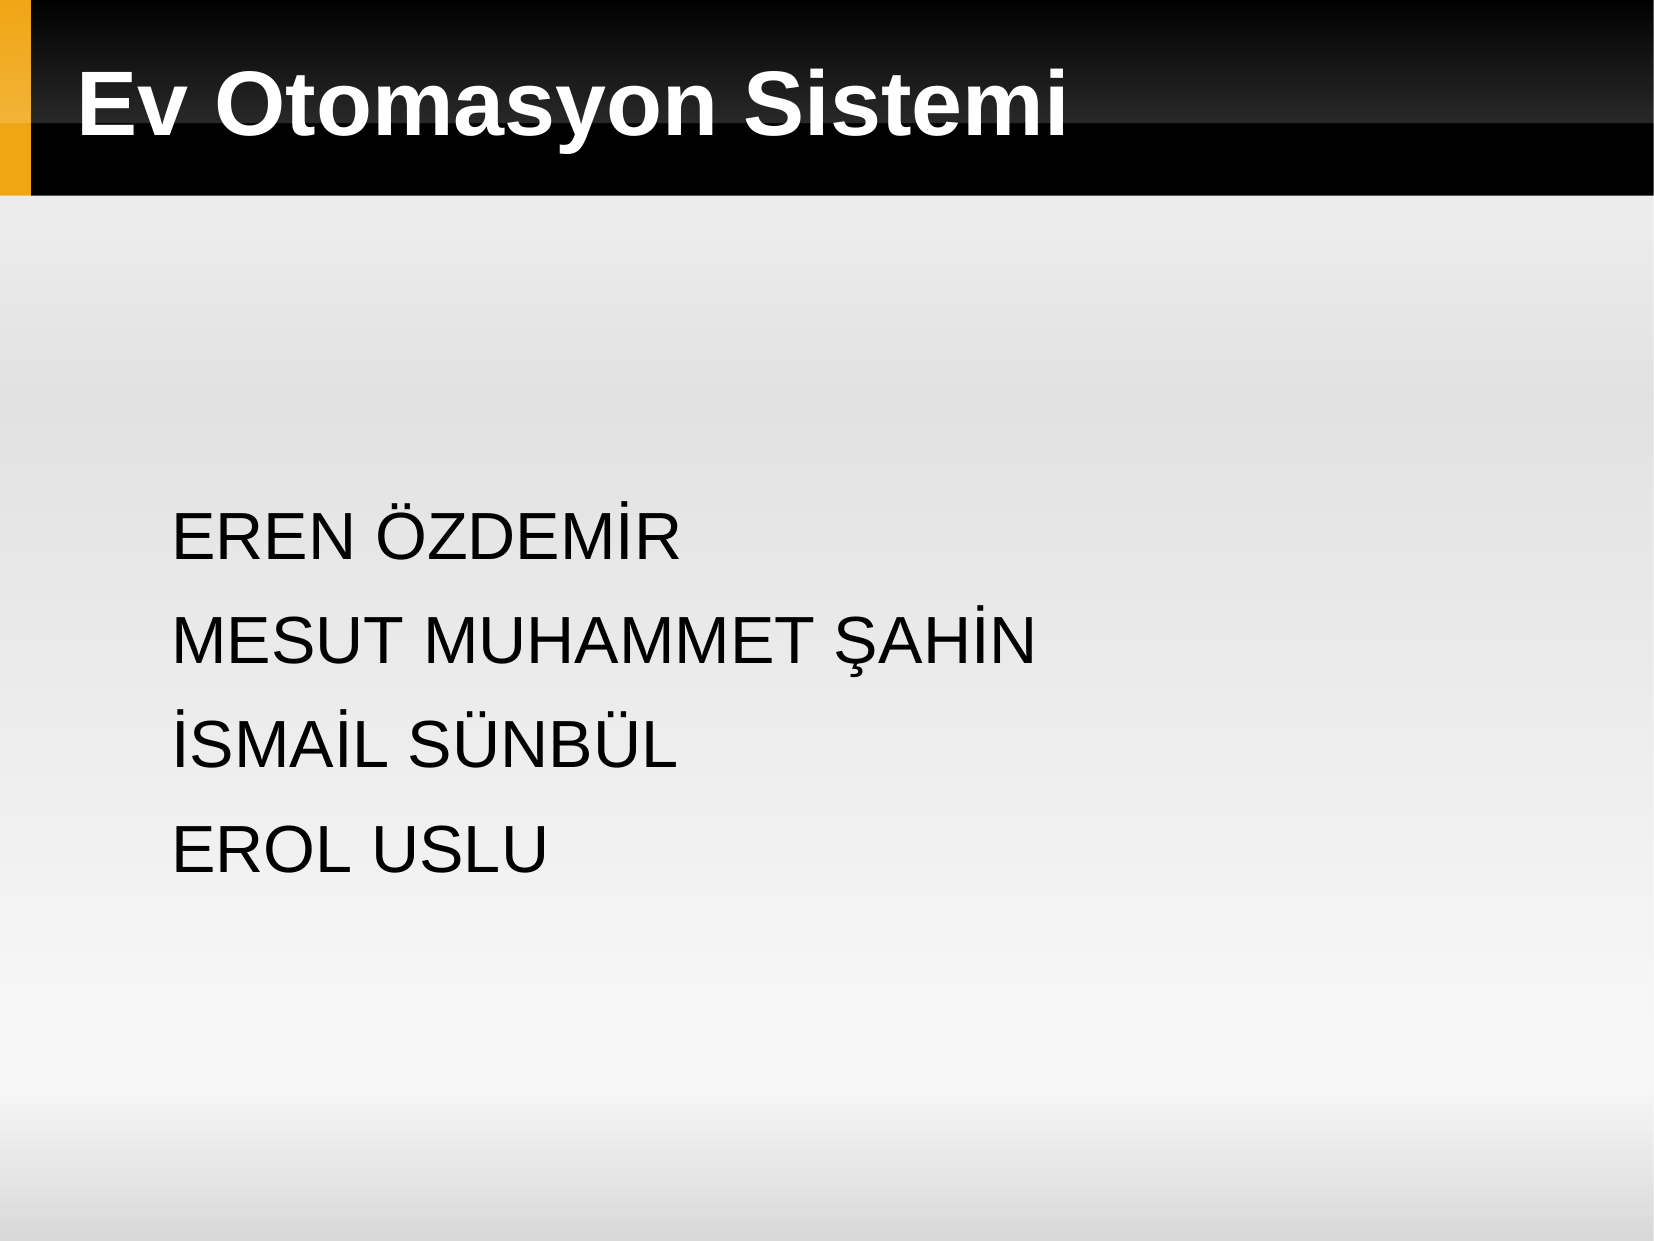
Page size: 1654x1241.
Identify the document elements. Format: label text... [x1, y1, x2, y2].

picture [0, 0, 1654, 1241]
title Ev Otomasyon Sistemi [76, 0, 1565, 208]
list EREN ÖZDEMİR MESUT MUHAMMET ŞAHİN İSMAİL SÜNBÜL EROL USLU [82, 290, 1571, 1109]
